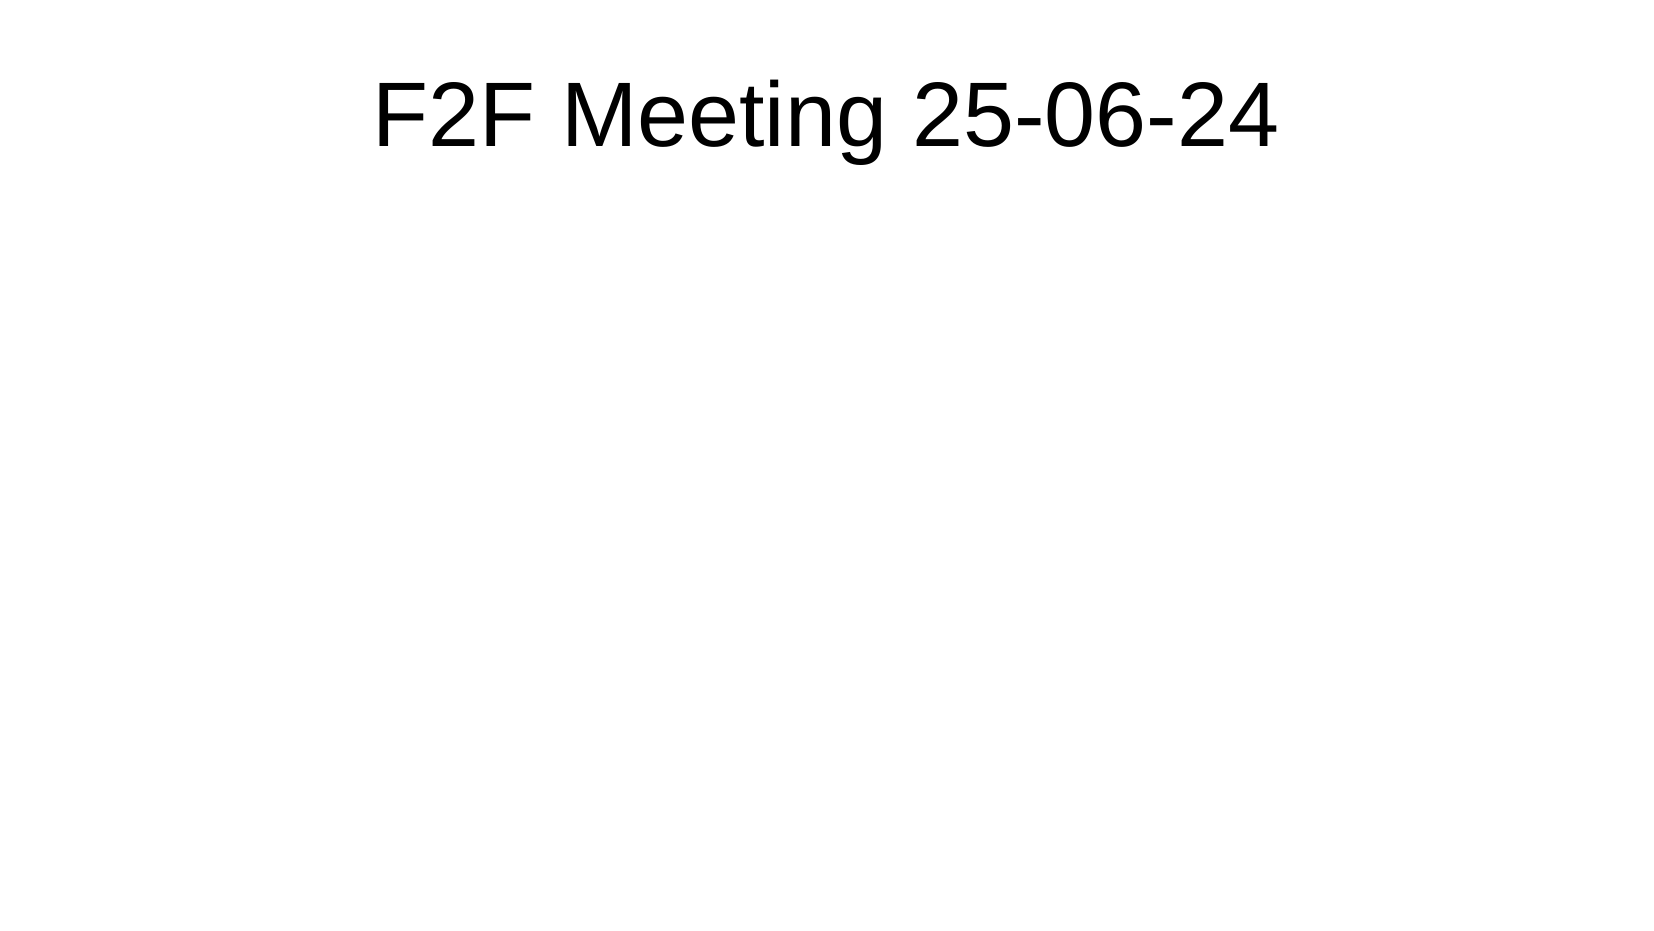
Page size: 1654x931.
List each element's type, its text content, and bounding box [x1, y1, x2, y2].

title F2F Meeting 25-06-24 [82, 37, 1571, 193]
